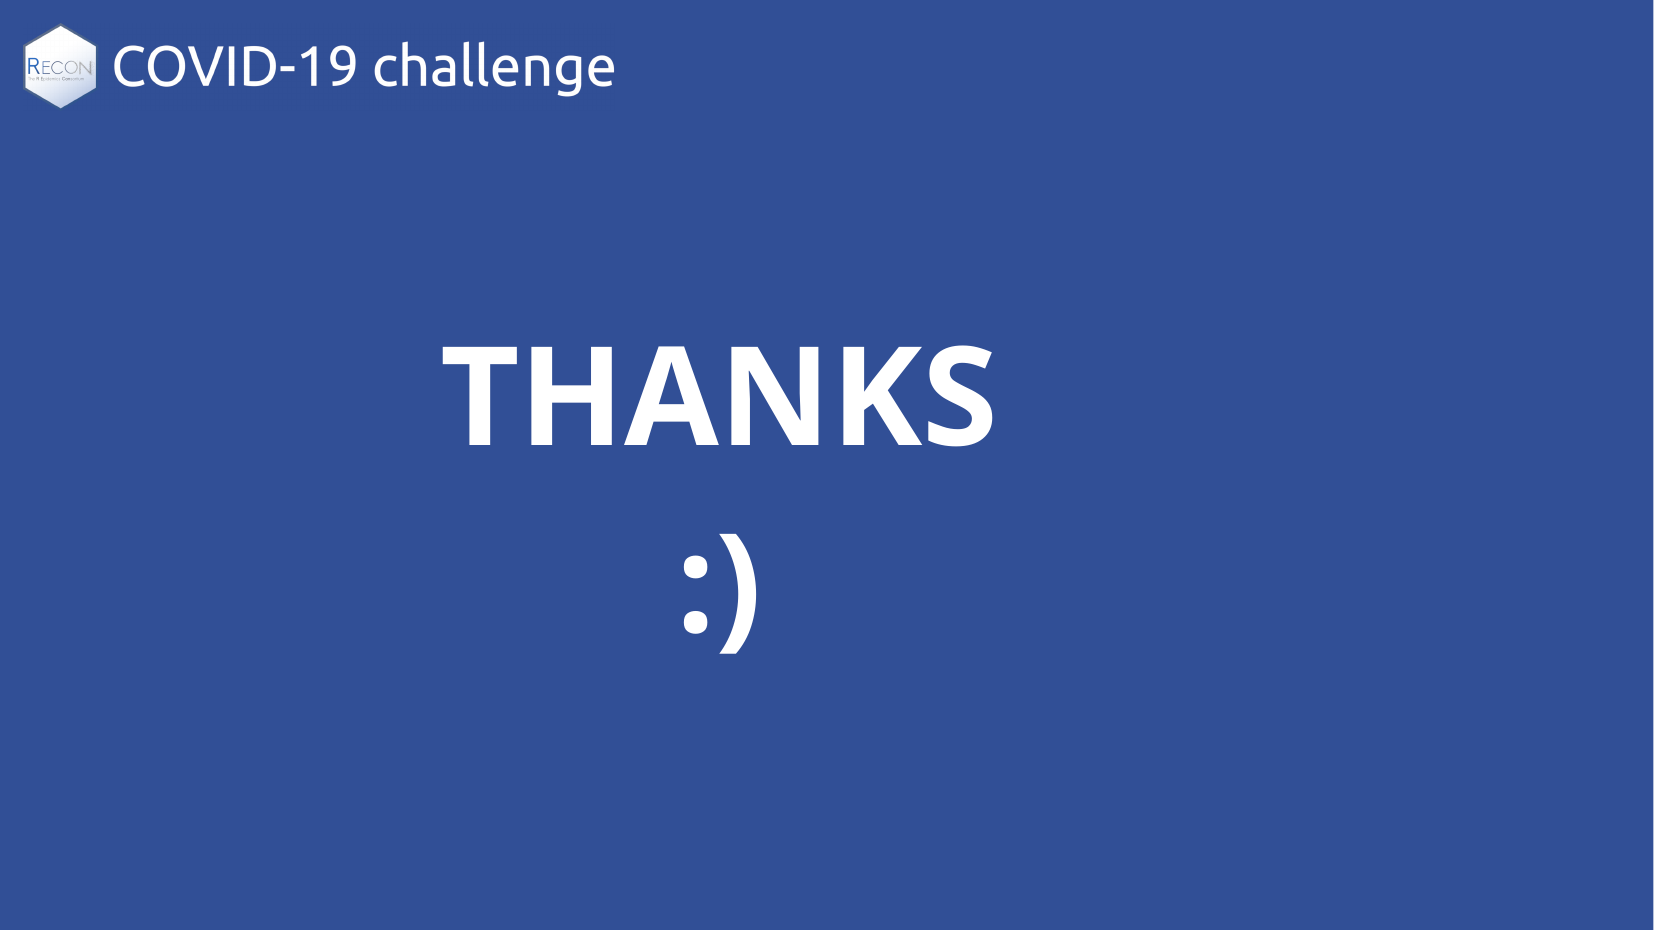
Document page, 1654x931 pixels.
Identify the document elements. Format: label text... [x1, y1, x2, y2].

picture [23, 23, 615, 111]
text_box THANKS :) [425, 291, 1512, 931]
